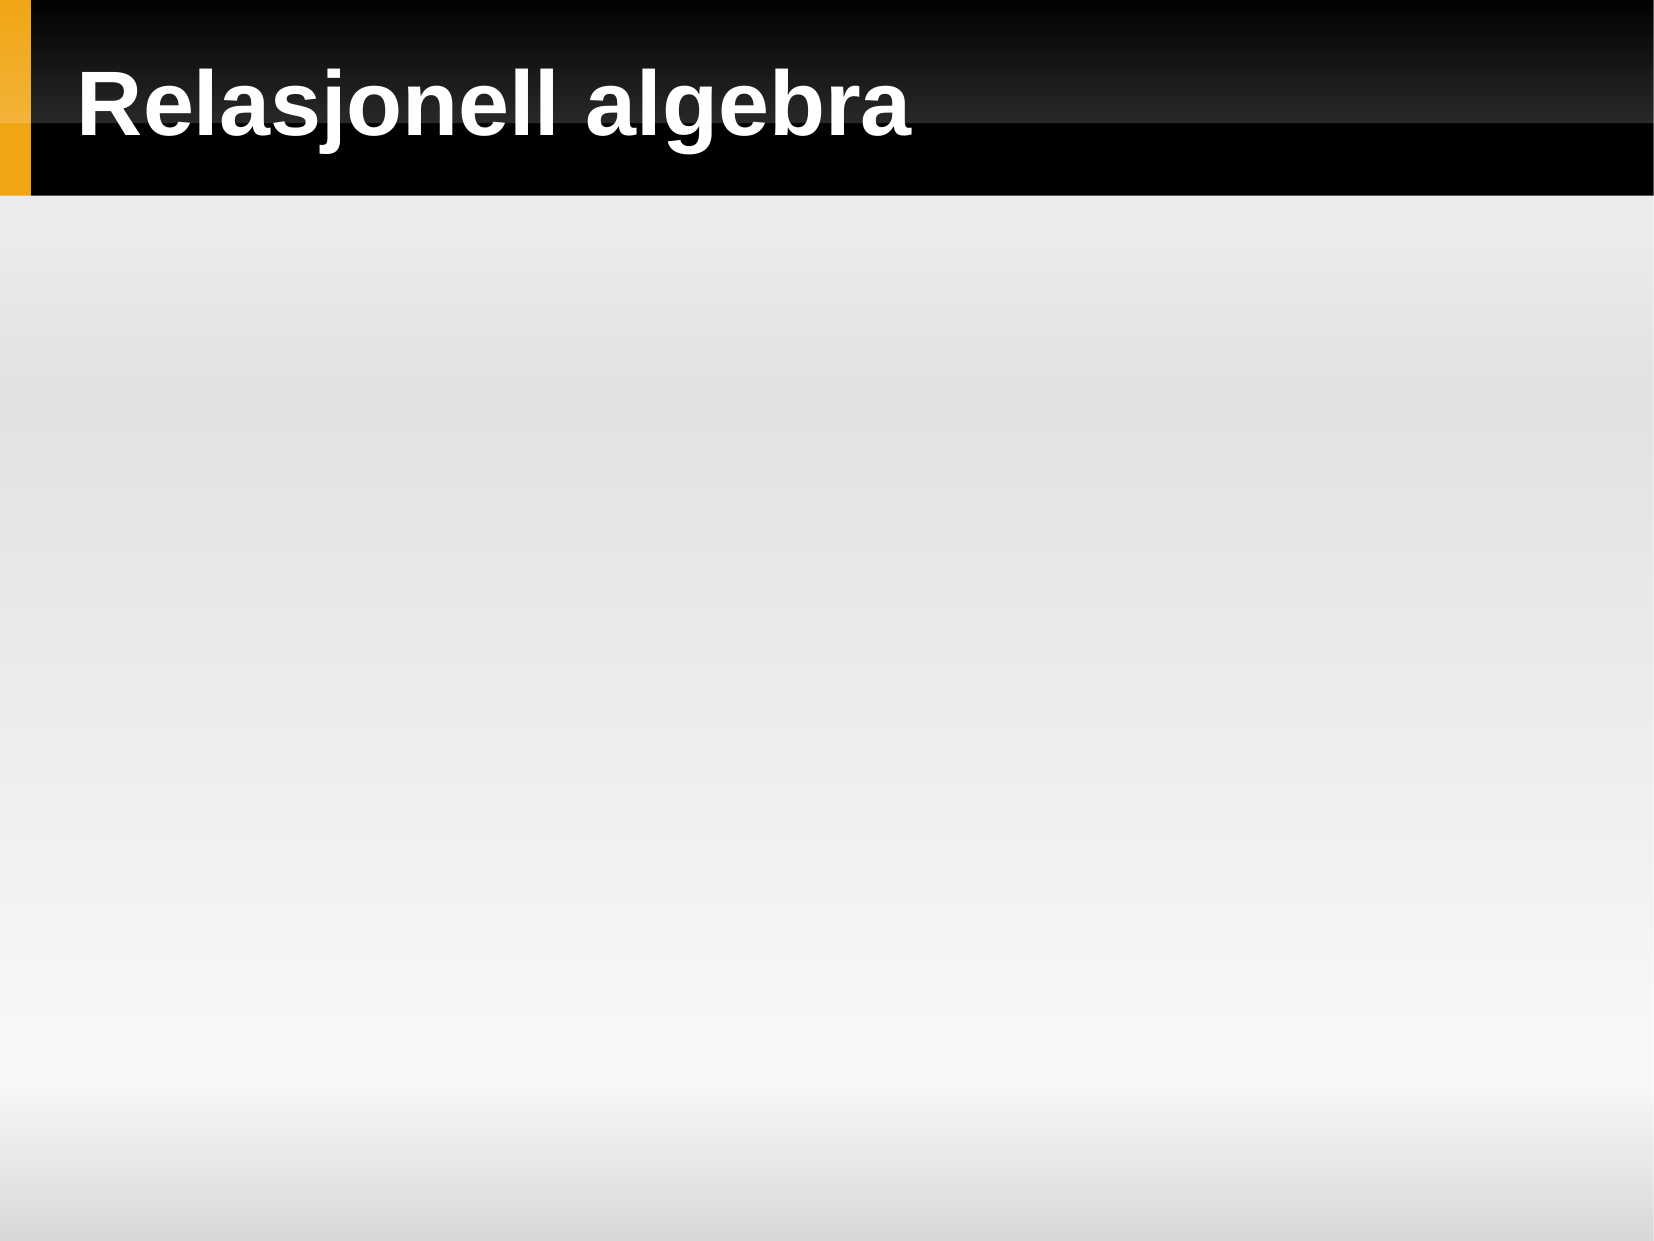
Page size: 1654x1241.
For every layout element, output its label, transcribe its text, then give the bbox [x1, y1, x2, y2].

picture [0, 0, 1654, 1241]
title Relasjonell algebra [76, 7, 1565, 200]
